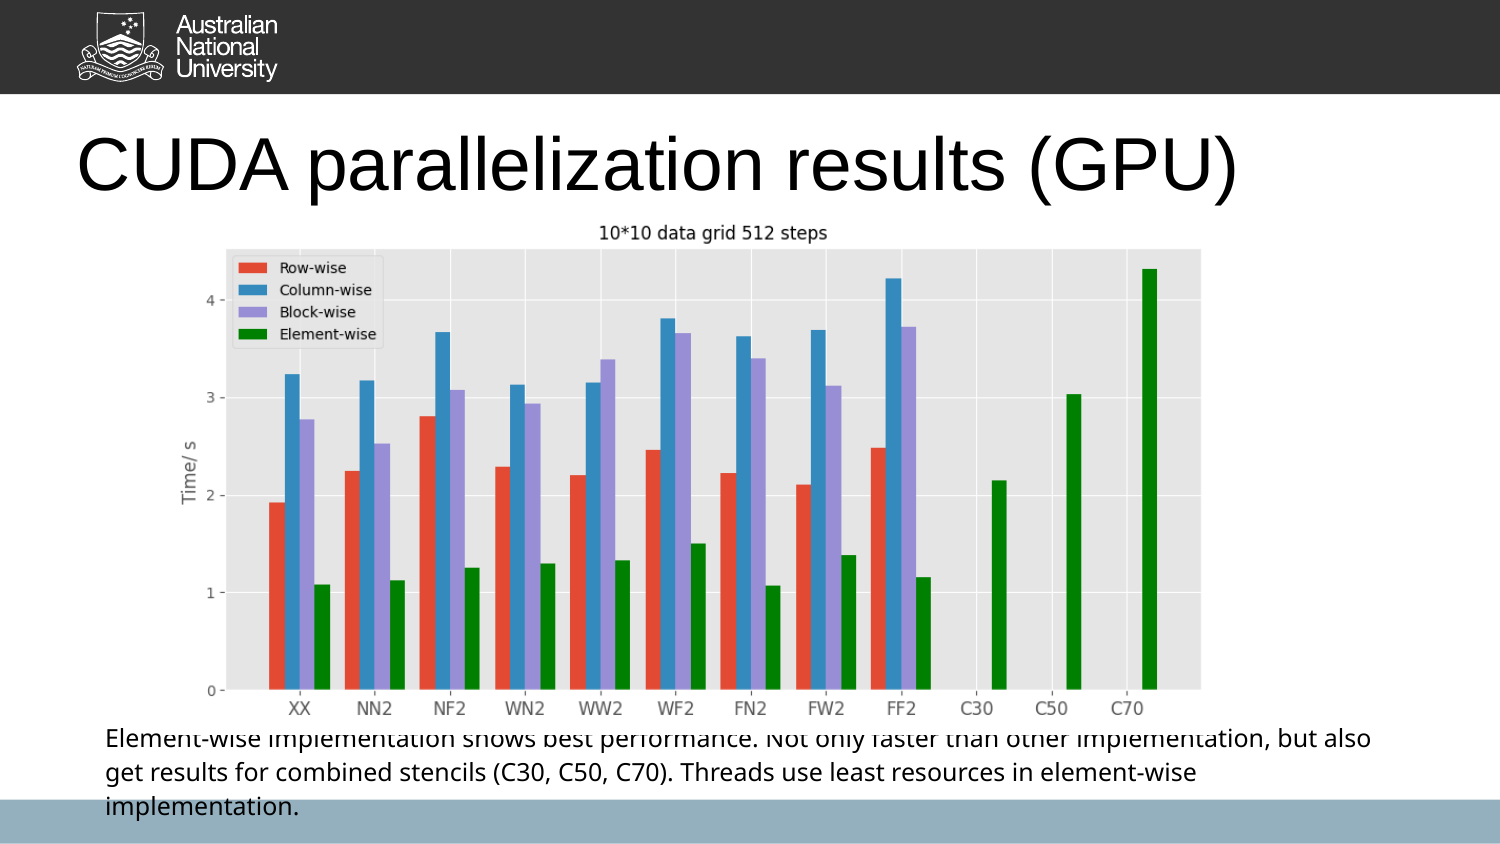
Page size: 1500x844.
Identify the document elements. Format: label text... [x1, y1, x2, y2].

title CUDA parallelization results (GPU) [76, 94, 1427, 235]
picture [165, 209, 1217, 736]
title Element-wise implementation shows best performance. Not only faster than other implementation, but also get results for combined stencils (C30, C50, C70). Threads use least resources in element-wise implementation. [105, 684, 1396, 826]
